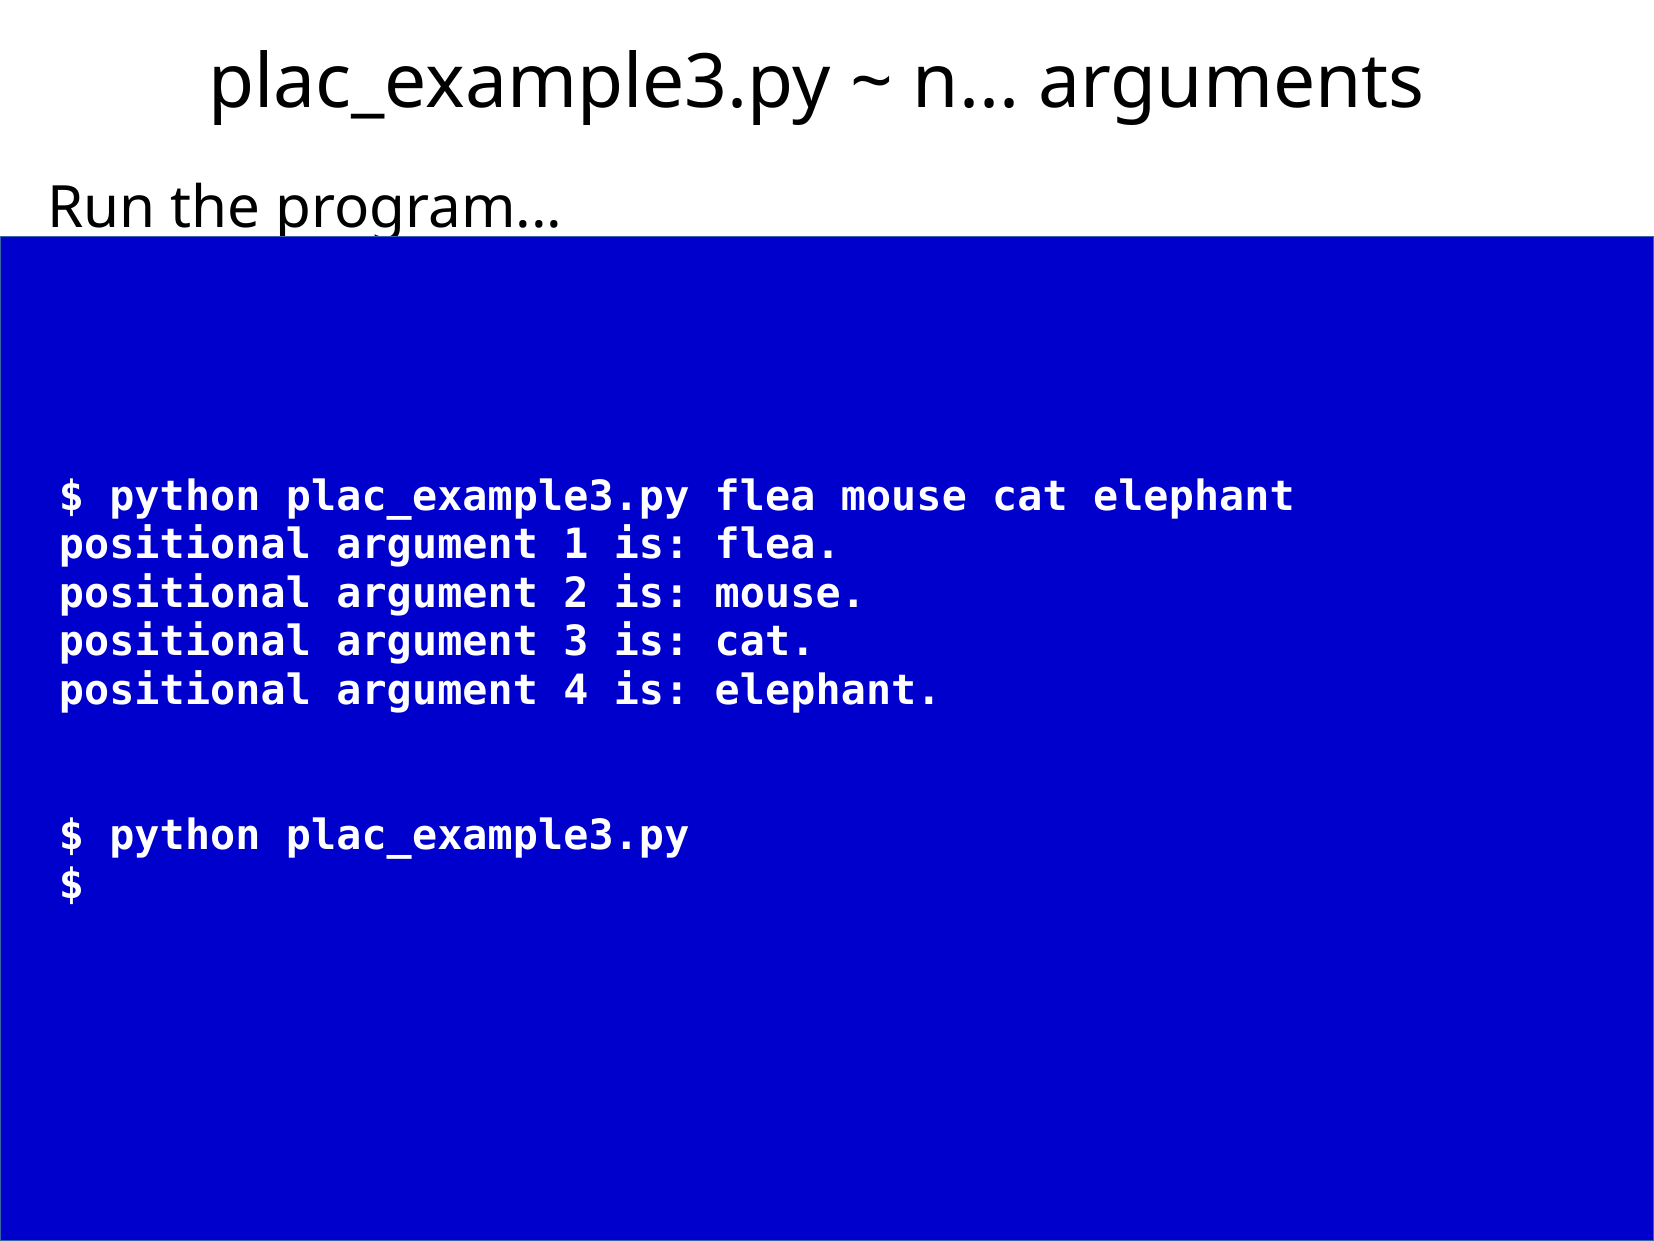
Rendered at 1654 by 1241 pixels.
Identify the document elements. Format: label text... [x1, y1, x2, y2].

title plac_example3.py ~ n... arguments [82, 36, 1571, 120]
subtitle [70, 154, 1642, 236]
text_box $ python plac_example3.py flea mouse cat elephant positional argument 1 is: flea. positional argument 2 is: mouse. positional argument 3 is: cat. positional argument 4 is: elephant. $ python plac_example3.py $ [0, 236, 1654, 1241]
text_box Run the program... [47, 165, 1619, 236]
